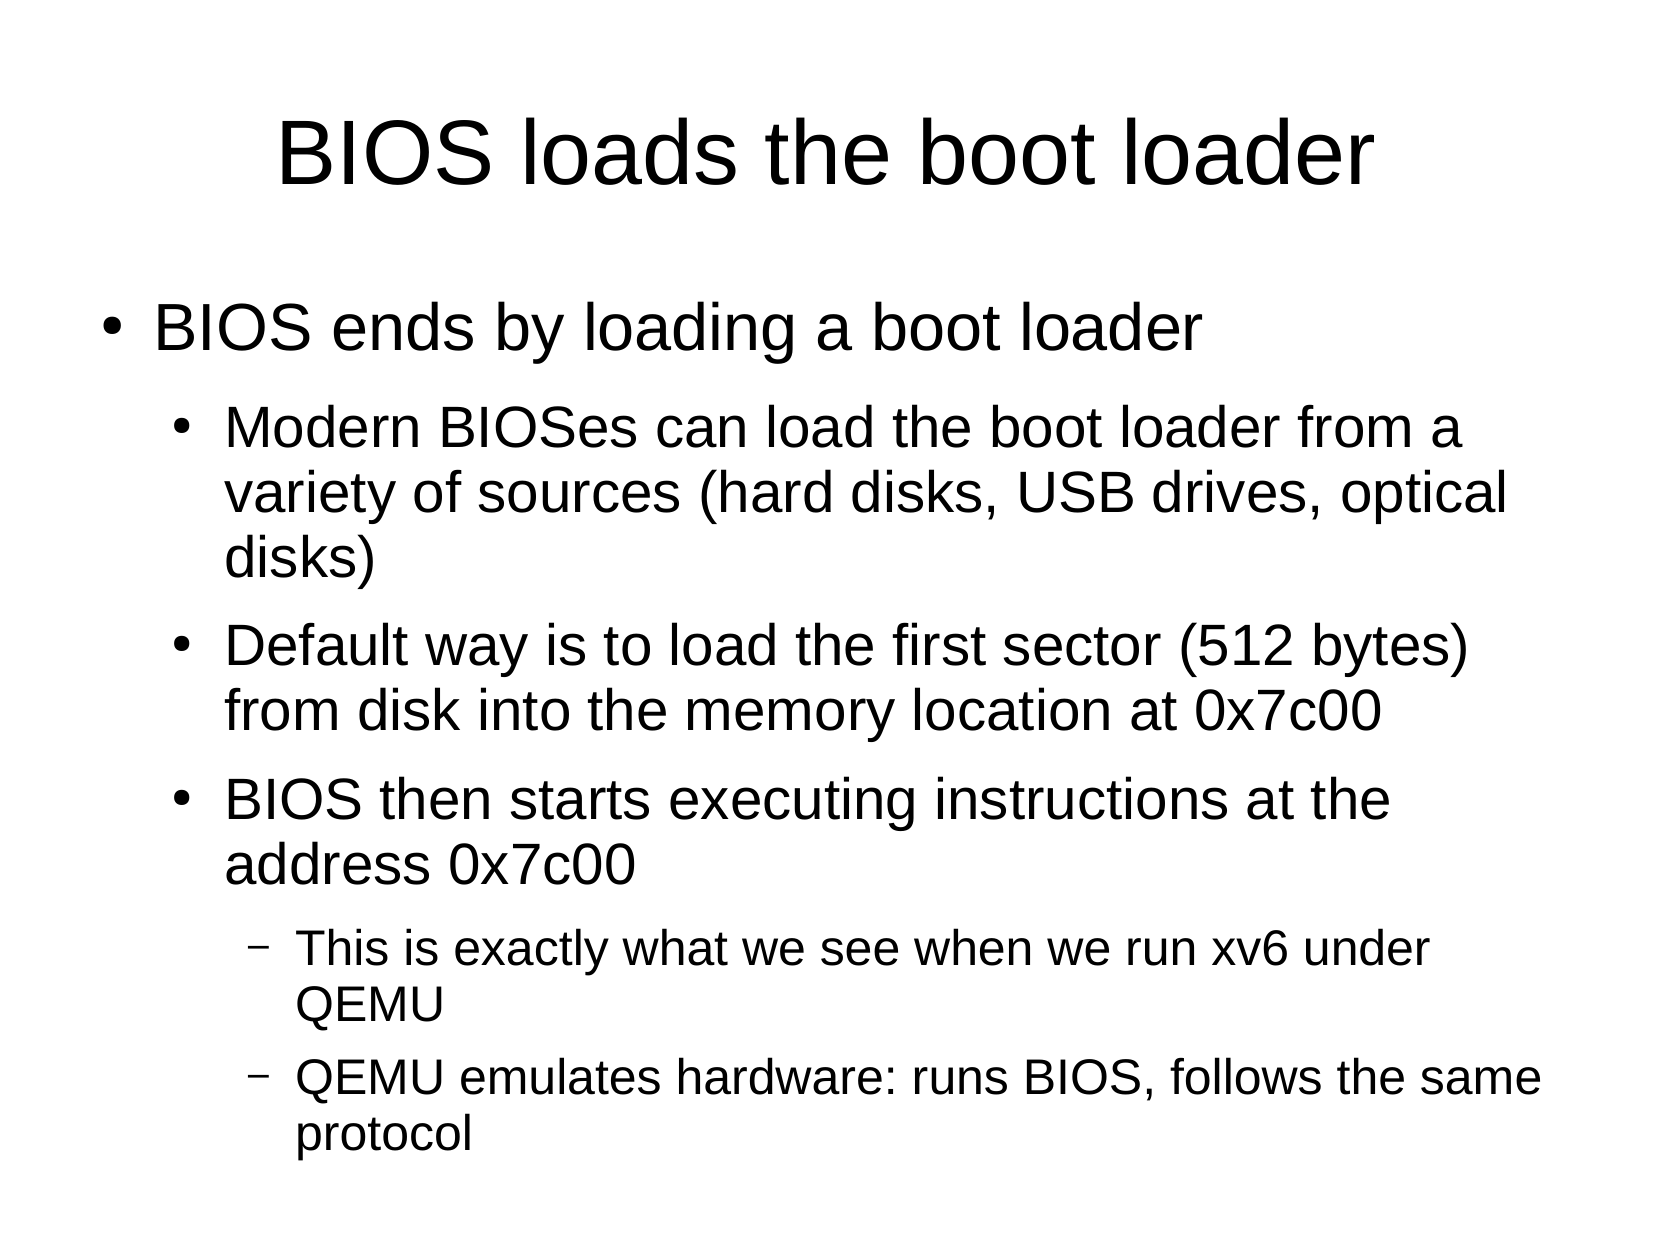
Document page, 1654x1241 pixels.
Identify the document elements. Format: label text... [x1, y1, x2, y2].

list BIOS ends by loading a boot loader Modern BIOSes can load the boot loader from a variety of sources (hard disks, USB drives, optical disks) Default way is to load the first sector (512 bytes) from disk into the memory location at 0x7c00 BIOS then starts executing instructions at the address 0x7c00 This is exactly what we see when we run xv6 under QEMU QEMU emulates hardware: runs BIOS, follows the same protocol [82, 290, 1571, 1163]
title BIOS loads the boot loader [82, 49, 1571, 257]
